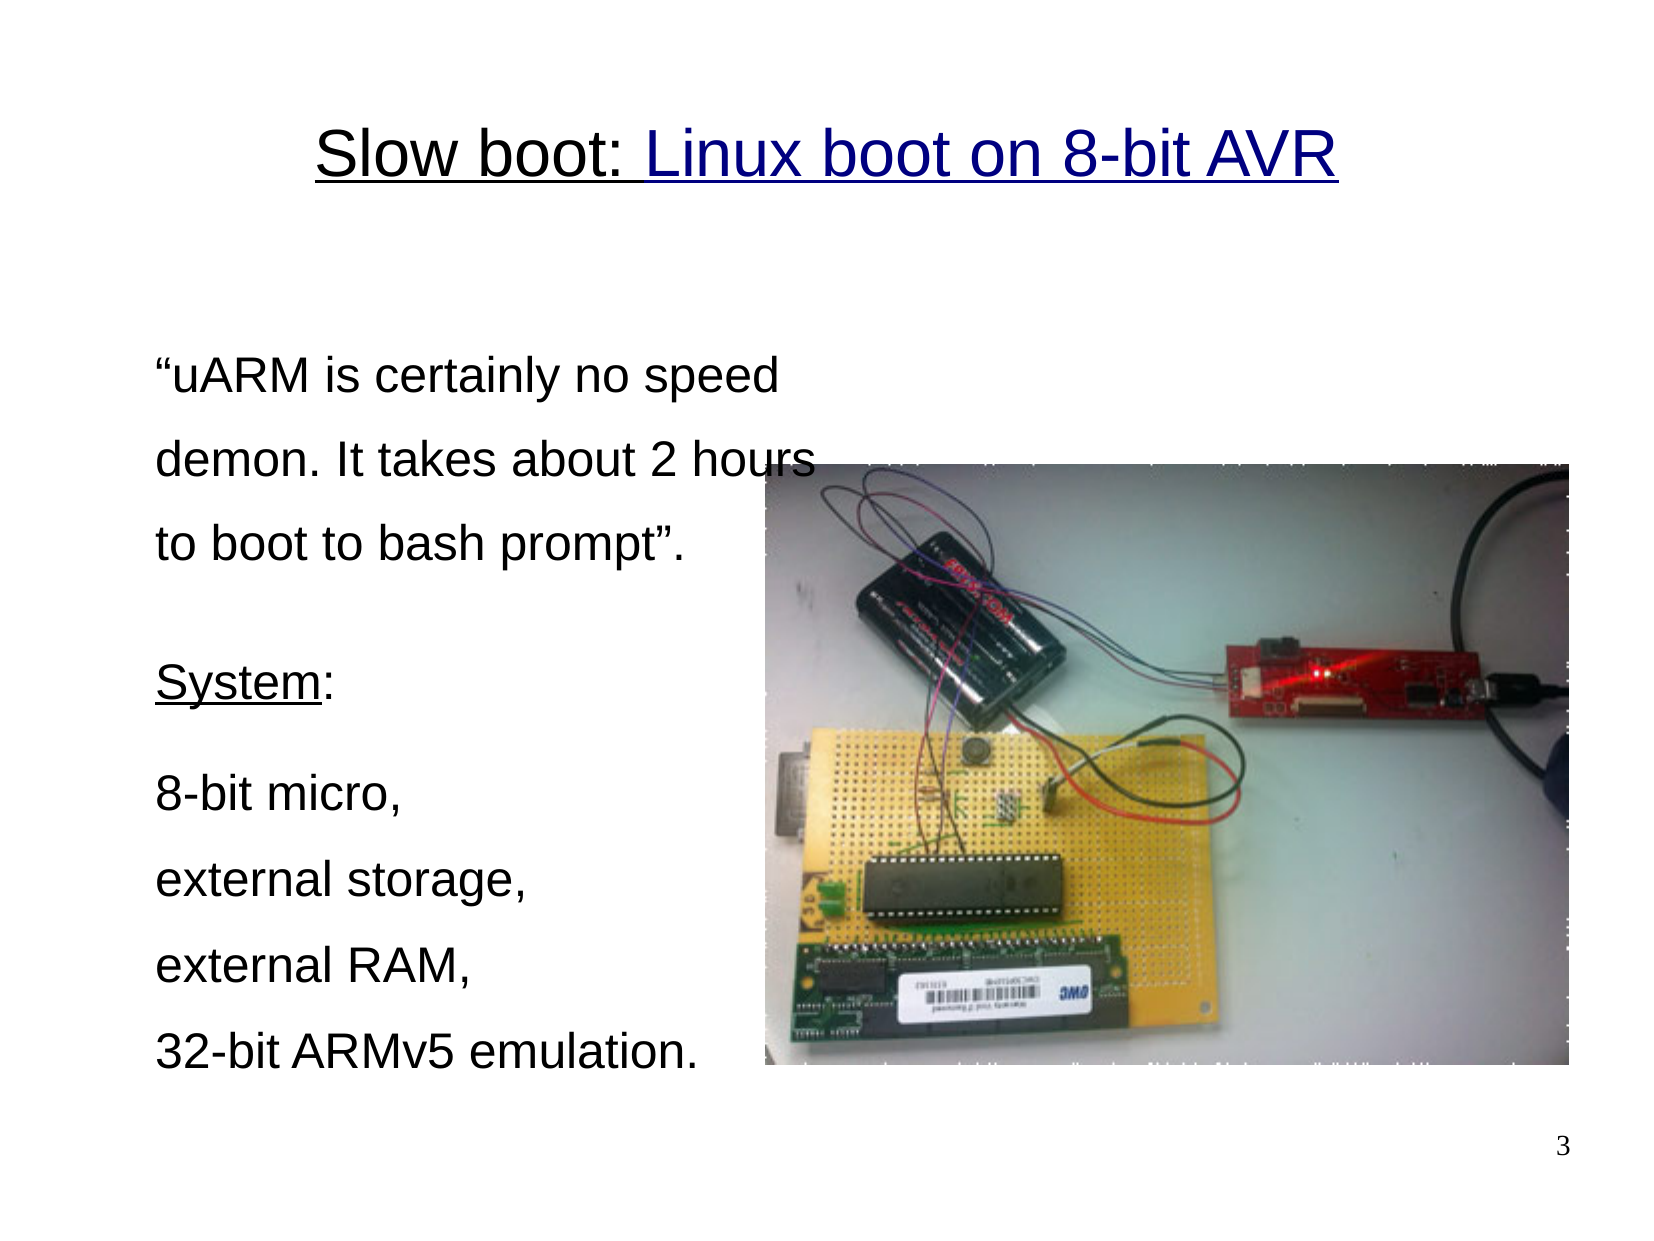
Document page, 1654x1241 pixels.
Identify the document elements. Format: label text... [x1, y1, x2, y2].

picture [841, 464, 1569, 1066]
text_box “uARM is certainly no speed demon. It takes about 2 hours to boot to bash prompt”. System: 8-bit micro, external storage, external RAM, 32-bit ARMv5 emulation. [105, 256, 841, 1081]
title Slow boot: Linux boot on 8-bit AVR [82, 49, 1571, 257]
